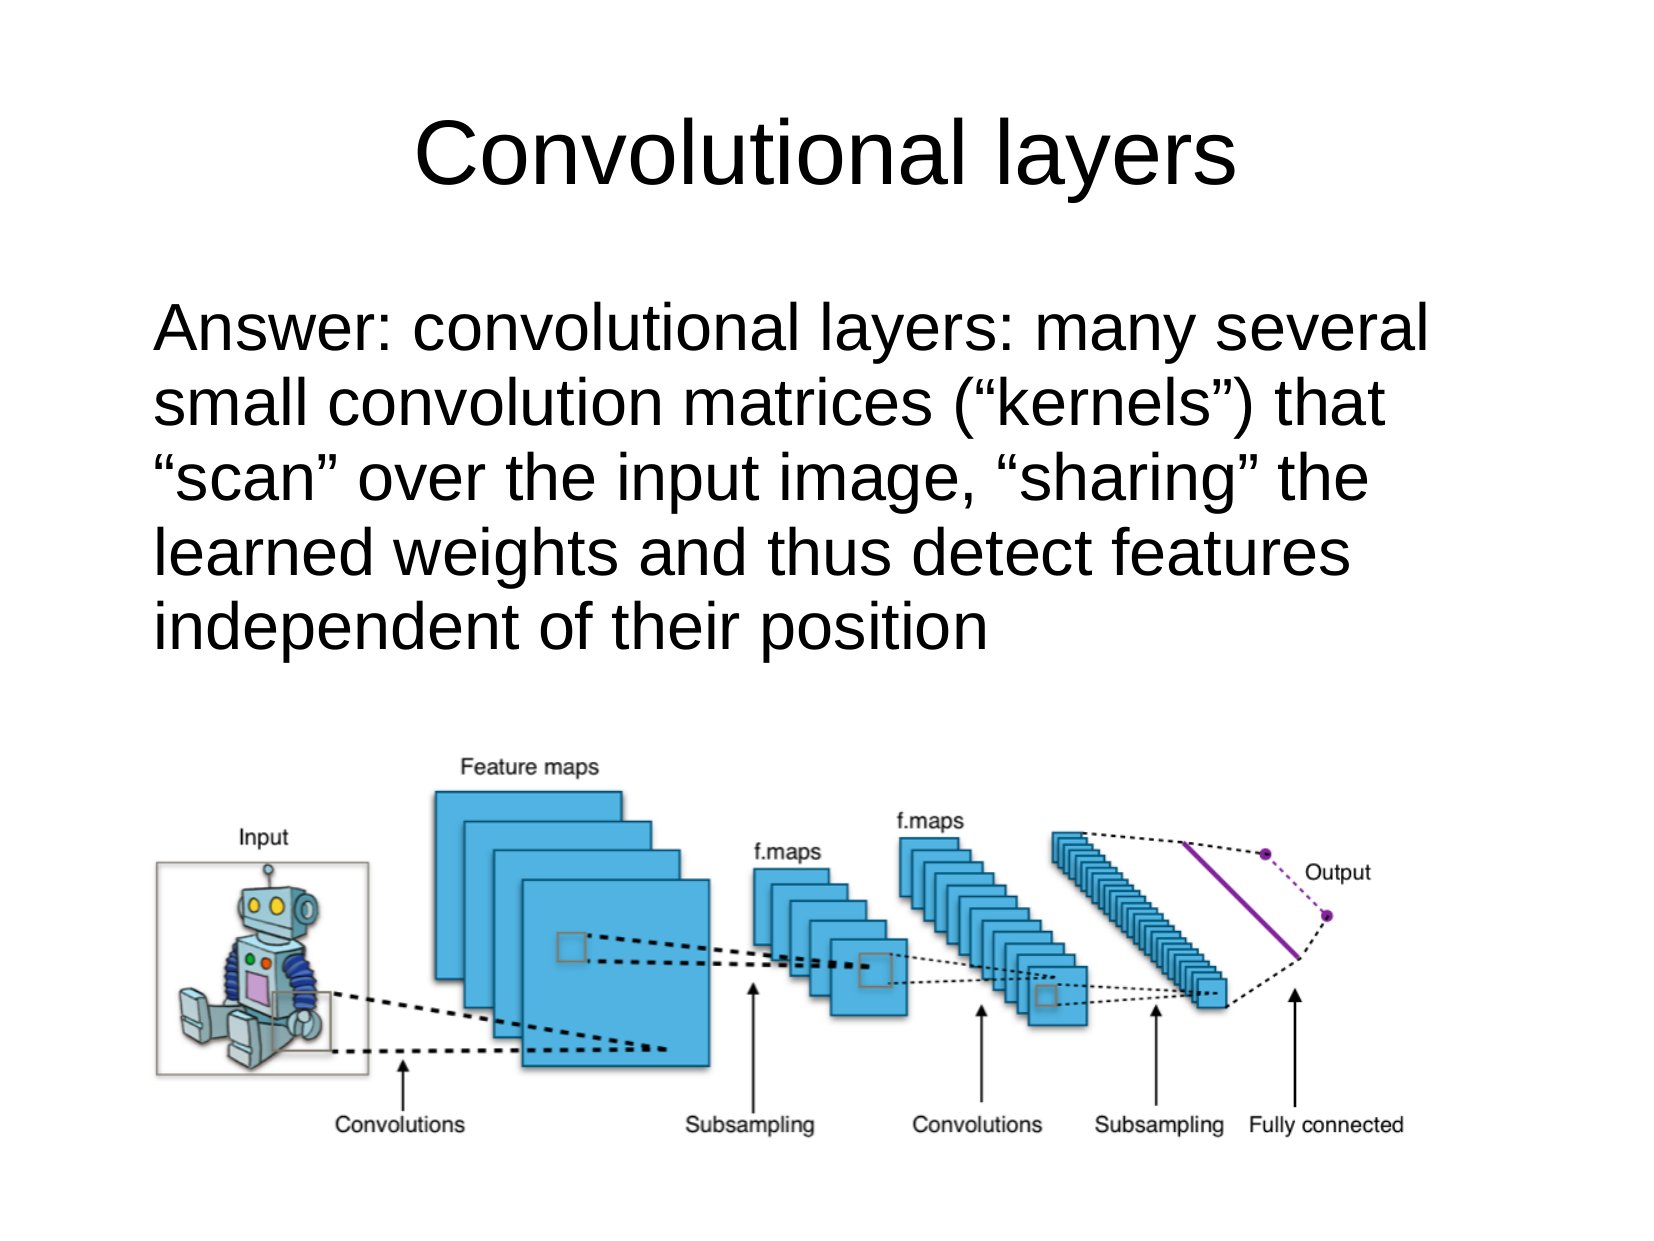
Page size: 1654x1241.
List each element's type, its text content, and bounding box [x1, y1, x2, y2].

list Answer: convolutional layers: many several small convolution matrices (“kernels”) that “scan” over the input image, “sharing” the learned weights and thus detect features independent of their position [82, 290, 1571, 1010]
picture [131, 746, 1430, 1146]
title Convolutional layers [82, 49, 1571, 257]
